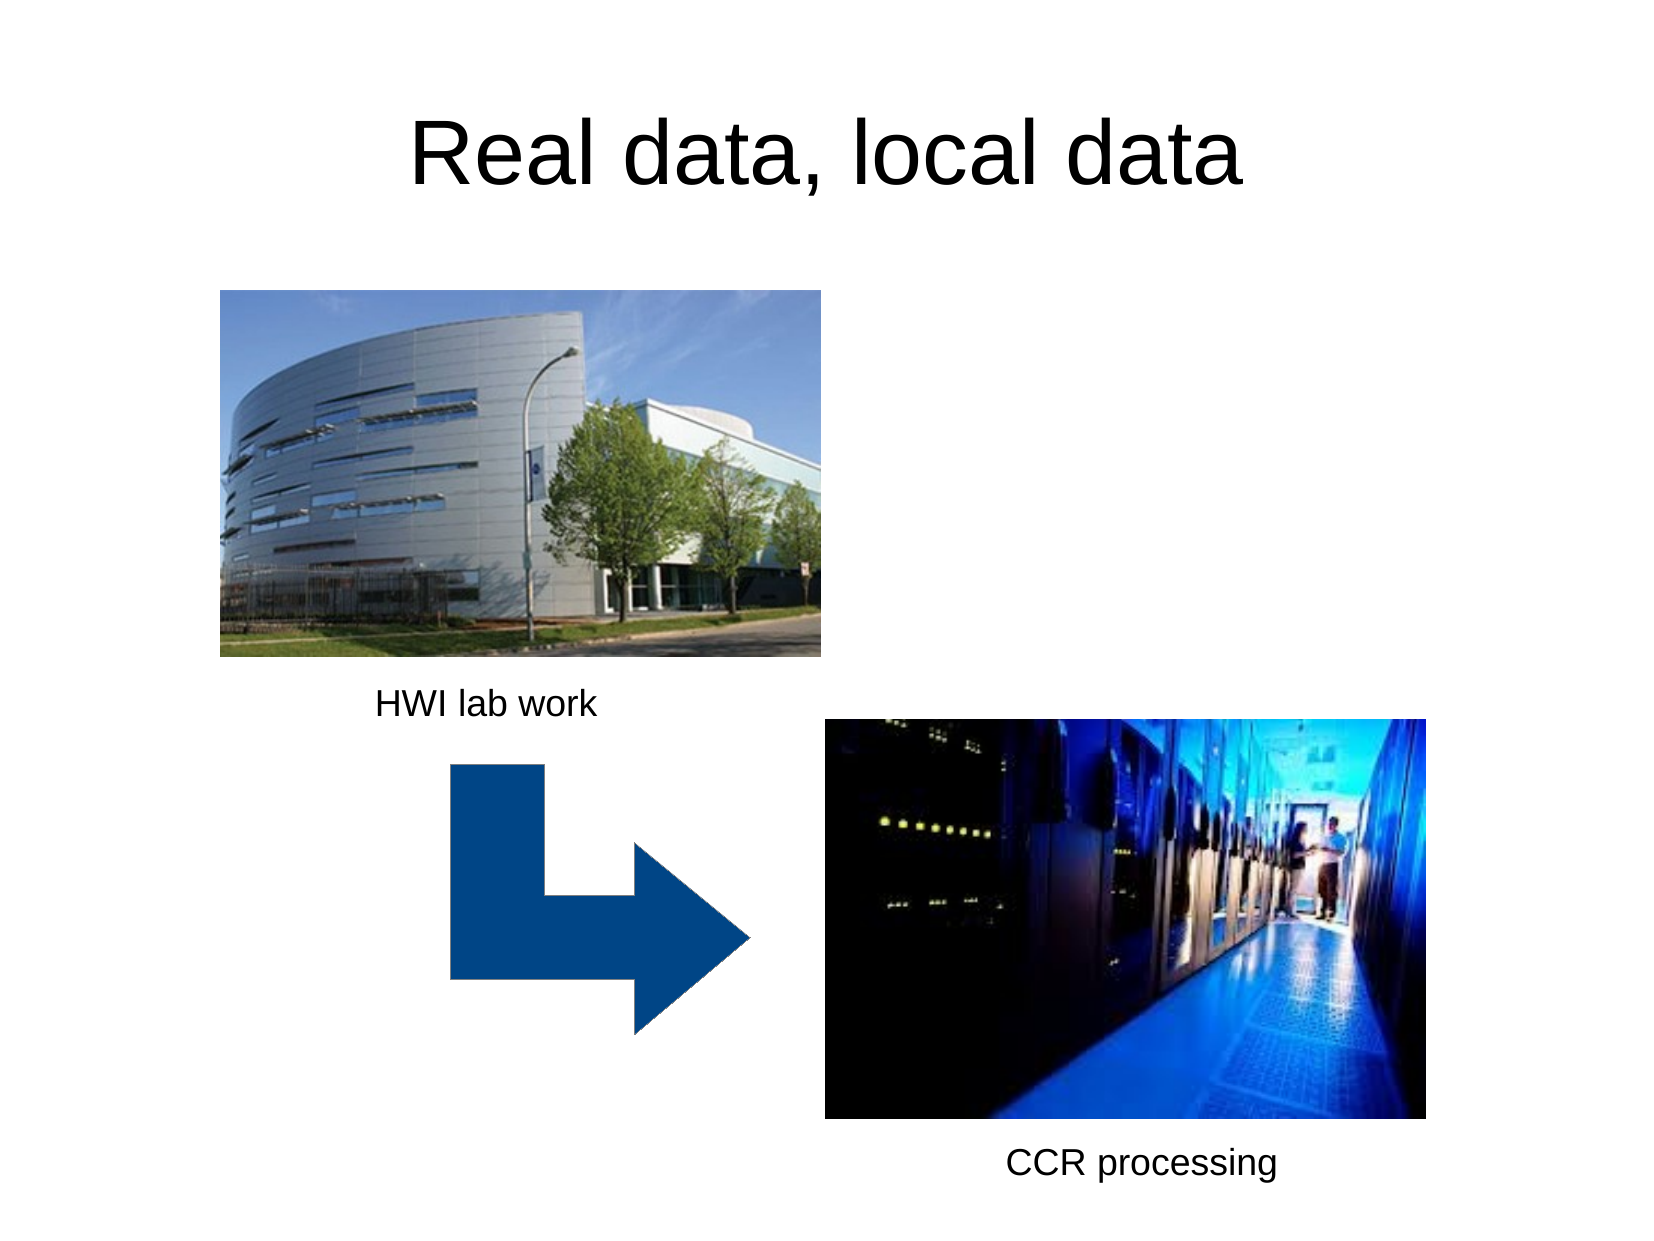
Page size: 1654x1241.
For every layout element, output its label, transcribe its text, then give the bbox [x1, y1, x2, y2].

title Real data, local data [82, 49, 1571, 257]
picture [1232, 719, 1240, 729]
text_box [450, 829, 751, 1035]
text_box CCR processing [990, 1134, 1366, 1191]
picture [825, 719, 1426, 1119]
picture [220, 290, 821, 657]
text_box HWI lab work [360, 675, 613, 829]
